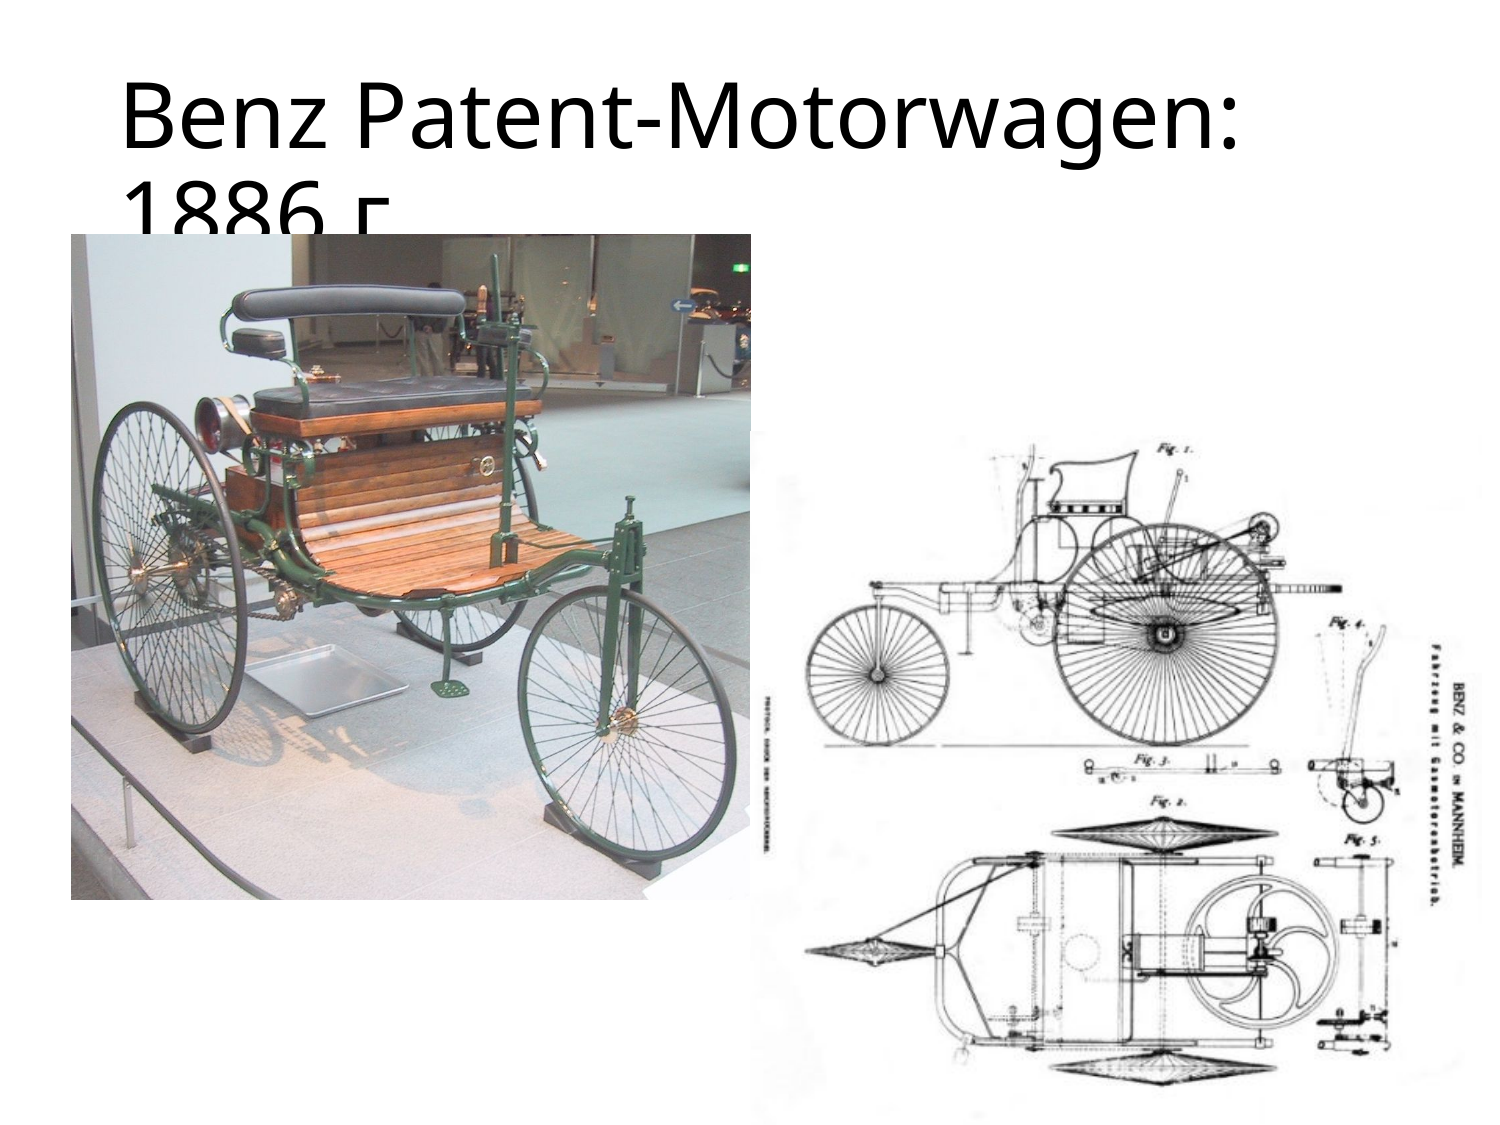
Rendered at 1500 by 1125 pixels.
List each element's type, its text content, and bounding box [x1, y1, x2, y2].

picture [71, 234, 1482, 1125]
title Benz Patent-Motorwagen: 1886 г. [103, 59, 1397, 278]
